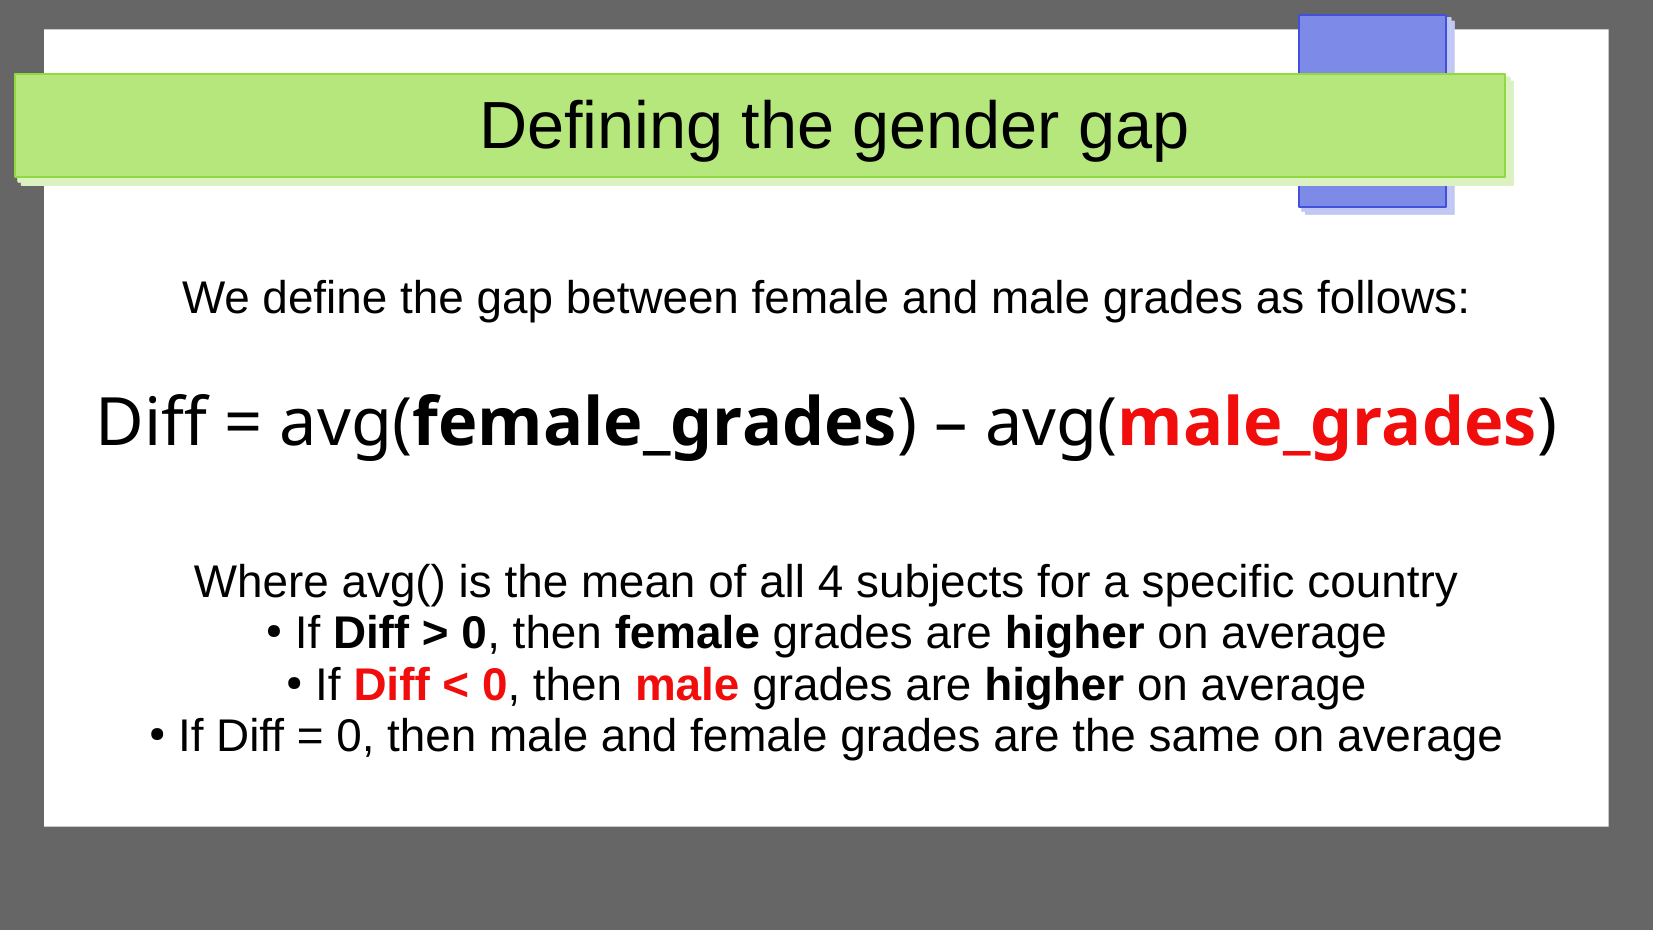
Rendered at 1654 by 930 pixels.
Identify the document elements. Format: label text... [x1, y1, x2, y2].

title Defining the gender gap [88, 73, 1506, 178]
subtitle We define the gap between female and male grades as follows: Diff = avg(female_grades) – avg(male_grades) Where avg() is the mean of all 4 subjects for a specific country If Diff > 0, then female grades are higher on average If Diff < 0, then male grades are higher on average If Diff = 0, then male and female grades are the same on average [88, 221, 1565, 812]
chart [769, 435, 888, 495]
